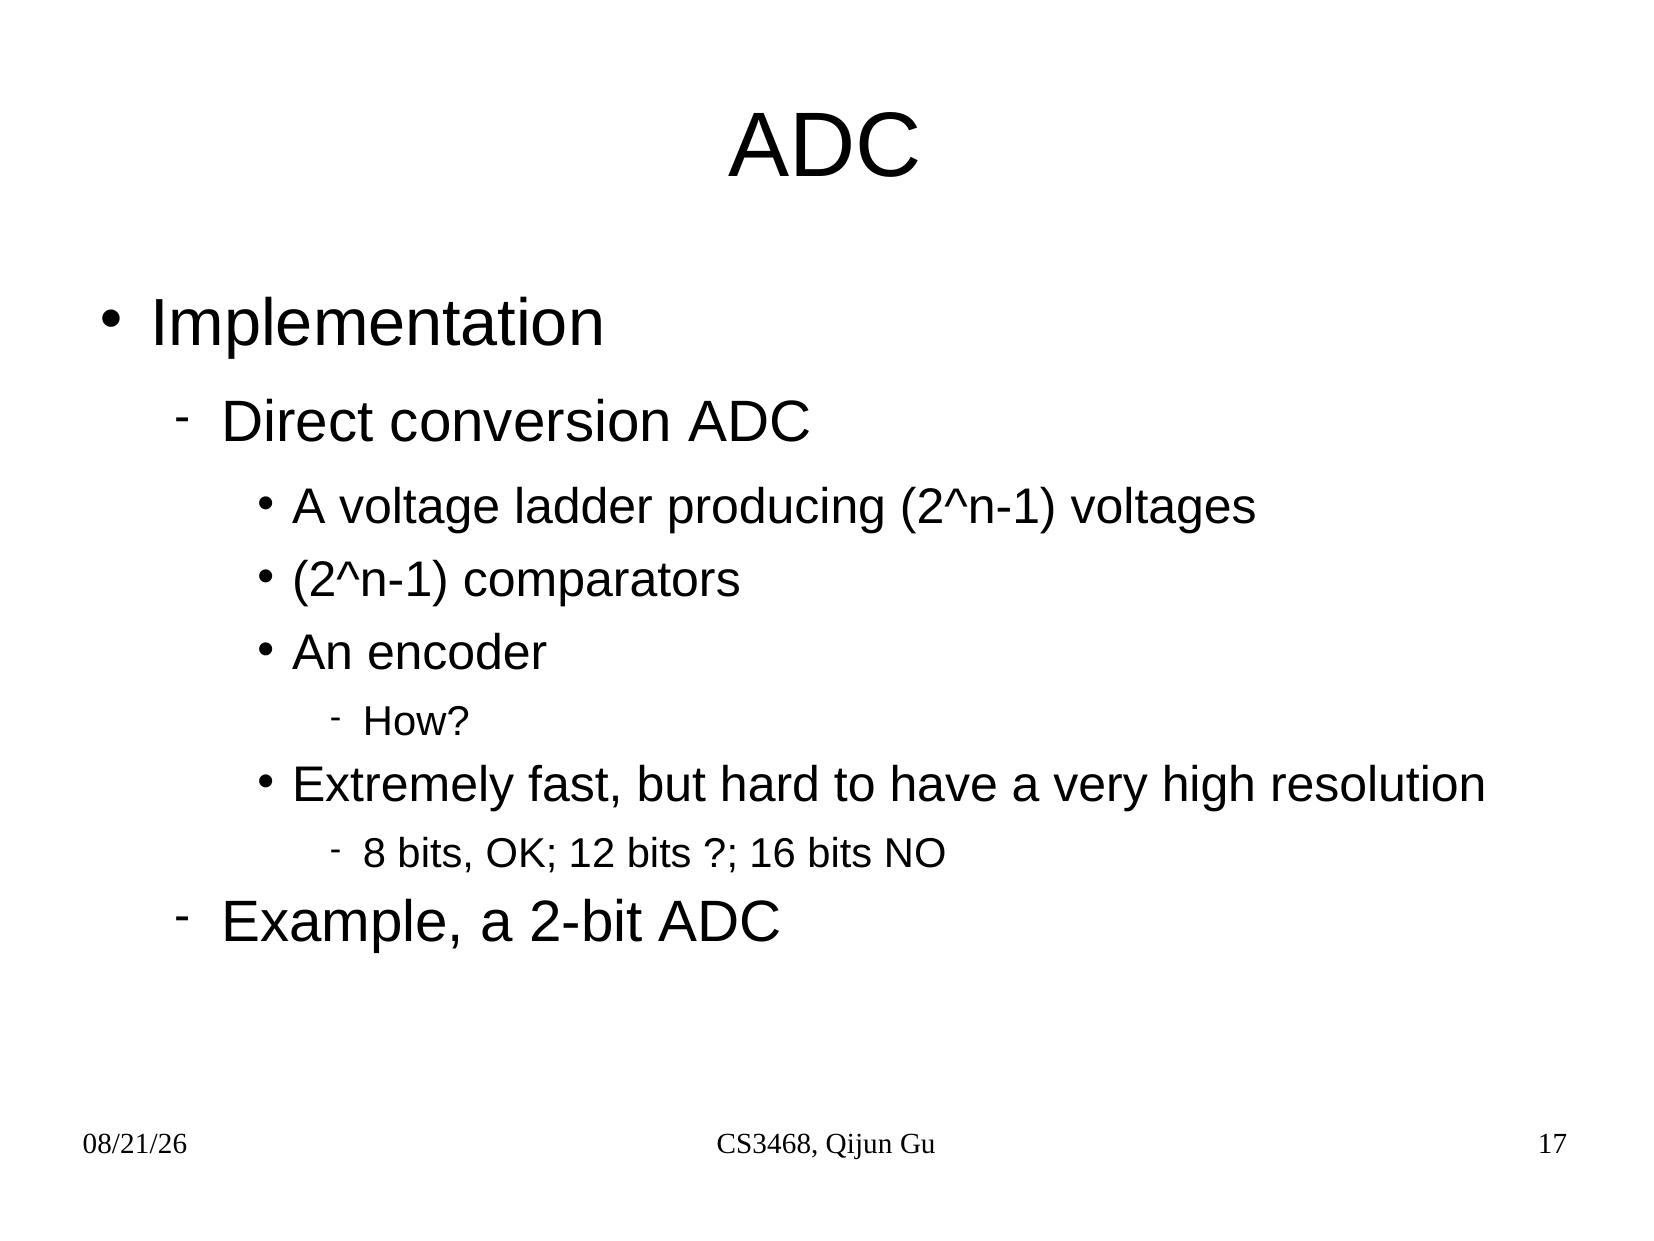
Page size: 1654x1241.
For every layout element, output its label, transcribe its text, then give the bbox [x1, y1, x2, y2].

list Implementation Direct conversion ADC A voltage ladder producing (2^n-1) voltages (2^n-1) comparators An encoder How? Extremely fast, but hard to have a very high resolution 8 bits, OK; 12 bits ?; 16 bits NO Example, a 2-bit ADC [82, 290, 1568, 1091]
title ADC [82, 56, 1568, 247]
